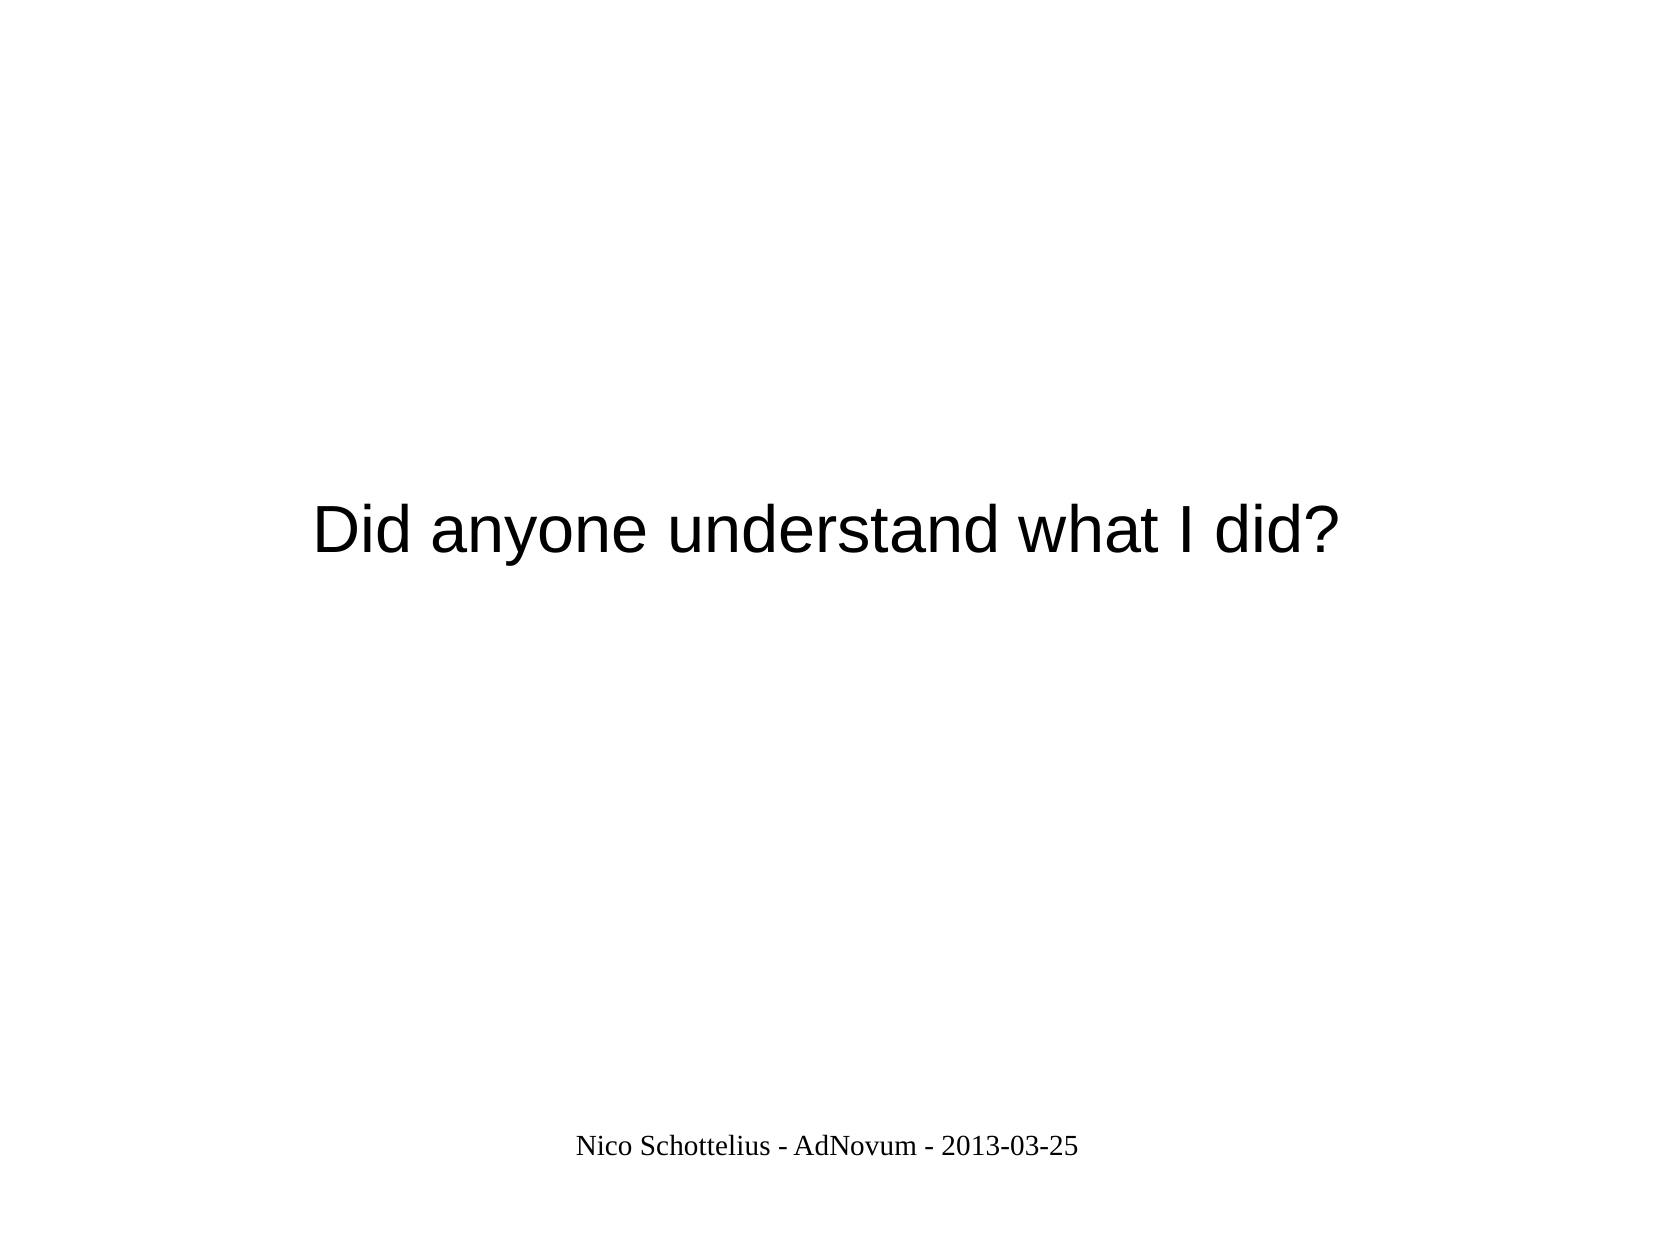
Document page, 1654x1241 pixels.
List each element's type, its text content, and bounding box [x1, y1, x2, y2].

subtitle Did anyone understand what I did? [82, 49, 1571, 1010]
